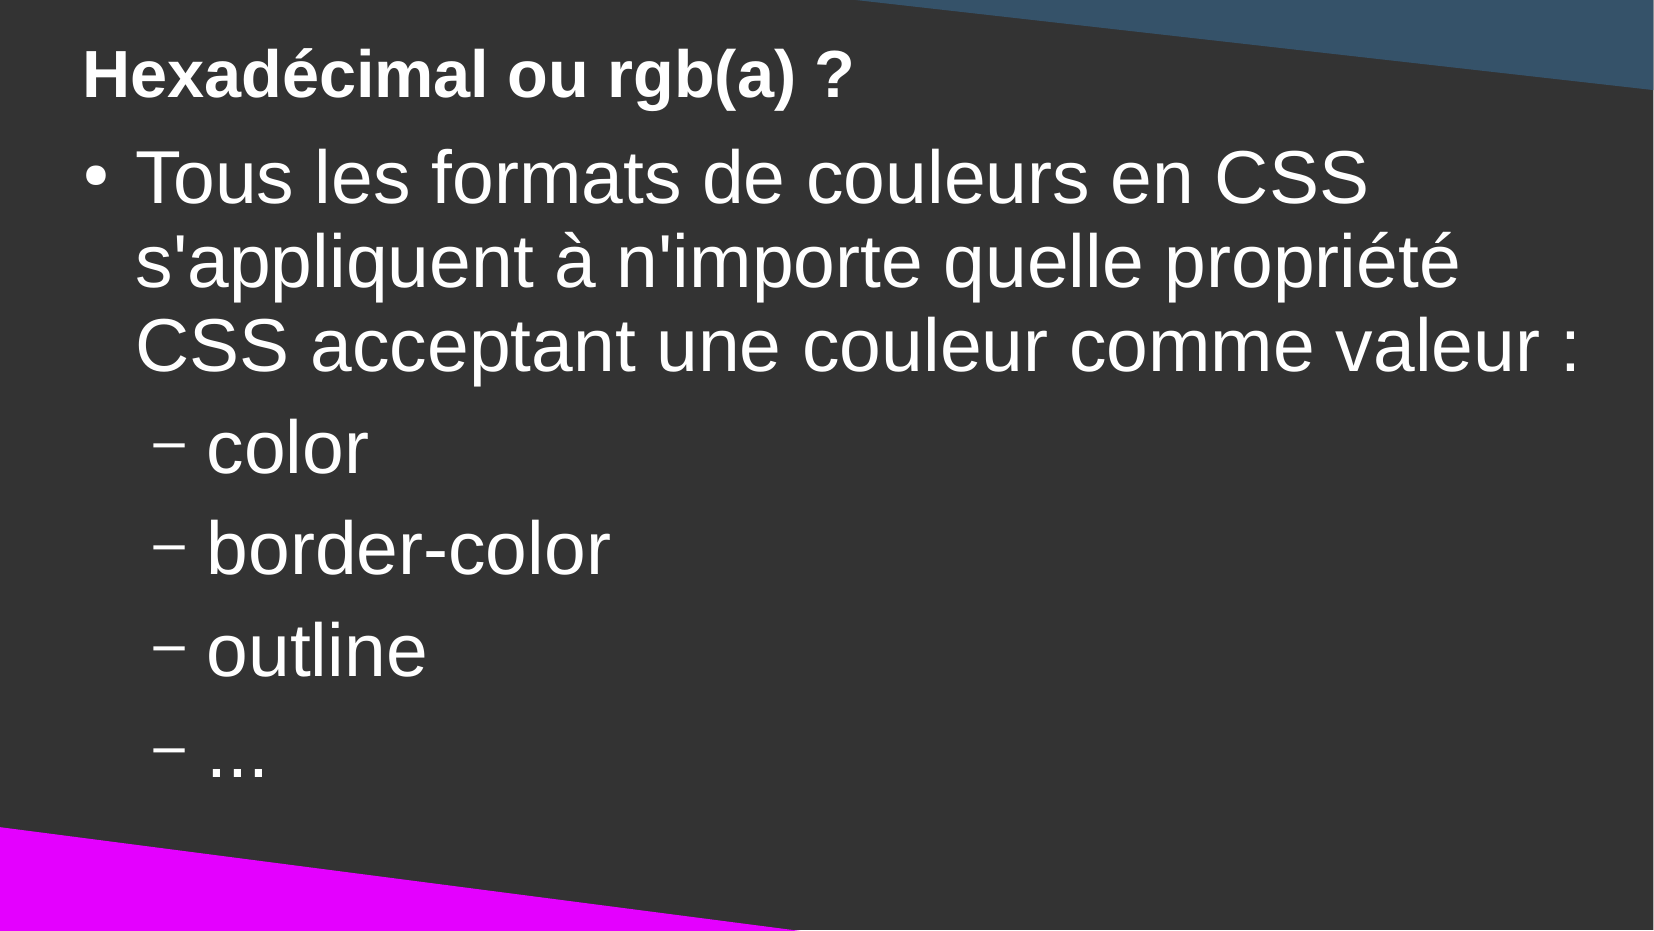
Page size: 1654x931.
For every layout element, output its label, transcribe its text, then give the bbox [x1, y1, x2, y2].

title Hexadécimal ou rgb(a) ? [82, 37, 1571, 122]
list Tous les formats de couleurs en CSS s'appliquent à n'importe quelle propriété CSS acceptant une couleur comme valeur : color border-color outline ... [64, 135, 1604, 839]
text_box [855, 0, 1654, 91]
text_box [0, 827, 801, 931]
